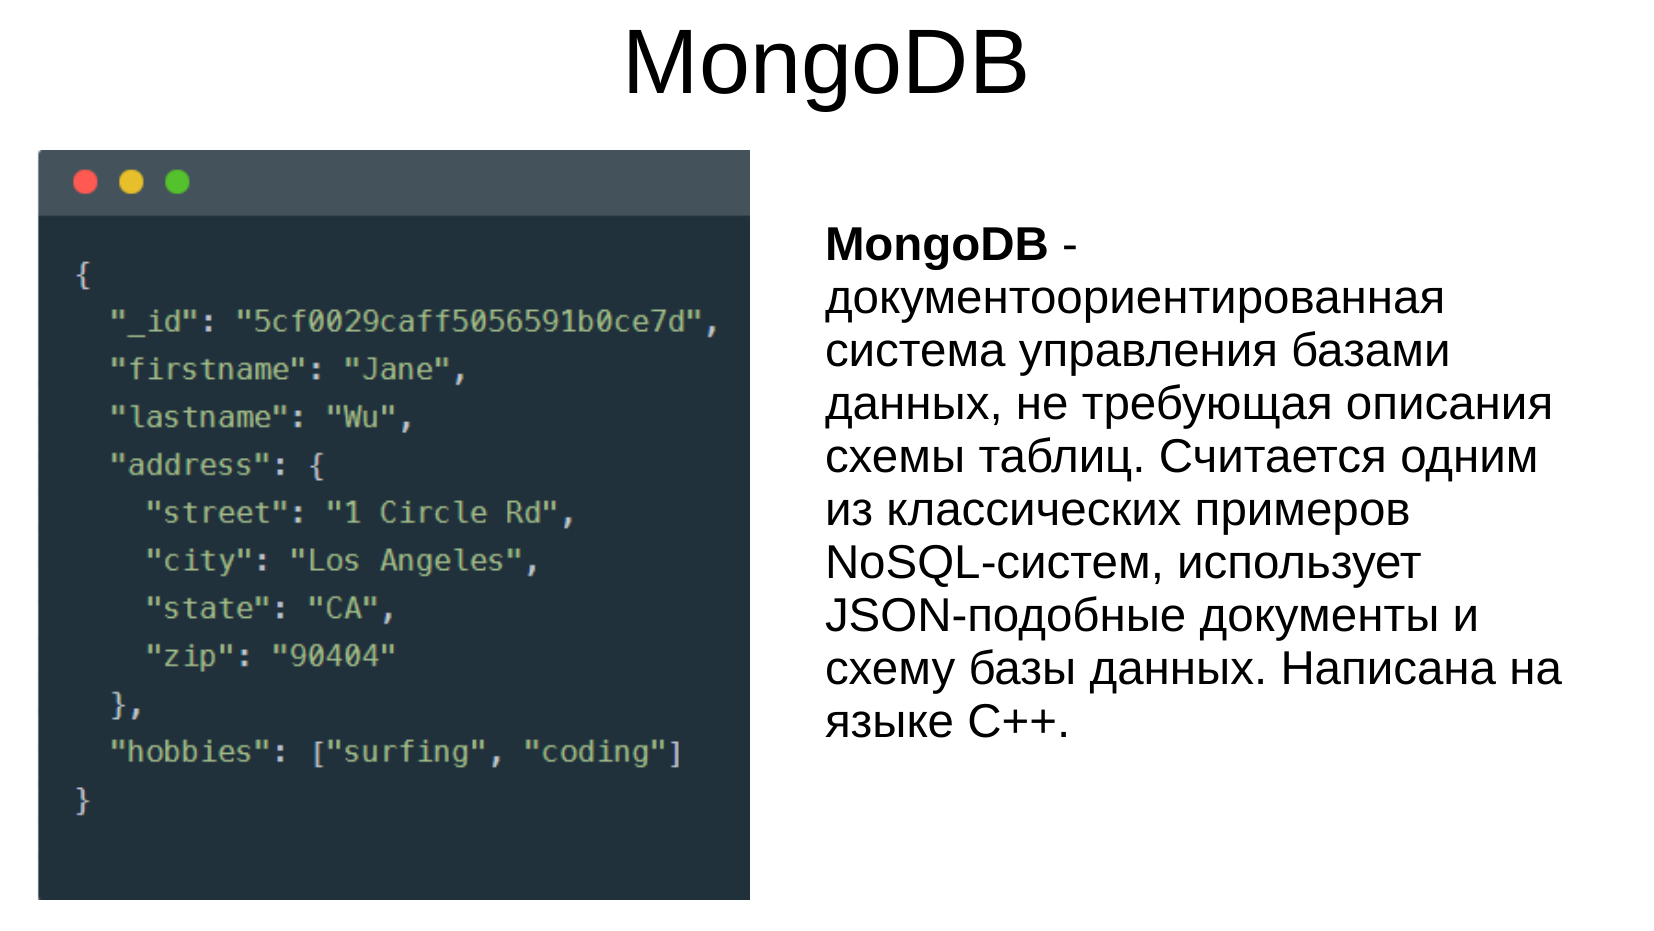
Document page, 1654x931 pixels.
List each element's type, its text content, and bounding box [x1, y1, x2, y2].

title MongoDB [82, 0, 1571, 140]
picture [37, 150, 750, 901]
list MongoDB - документоориентированная система управления базами данных, не требующая описания схемы таблиц. Считается одним из классических примеров NoSQL-систем, использует JSON-подобные документы и схему базы данных. Написана на языке C++. [825, 217, 1571, 758]
